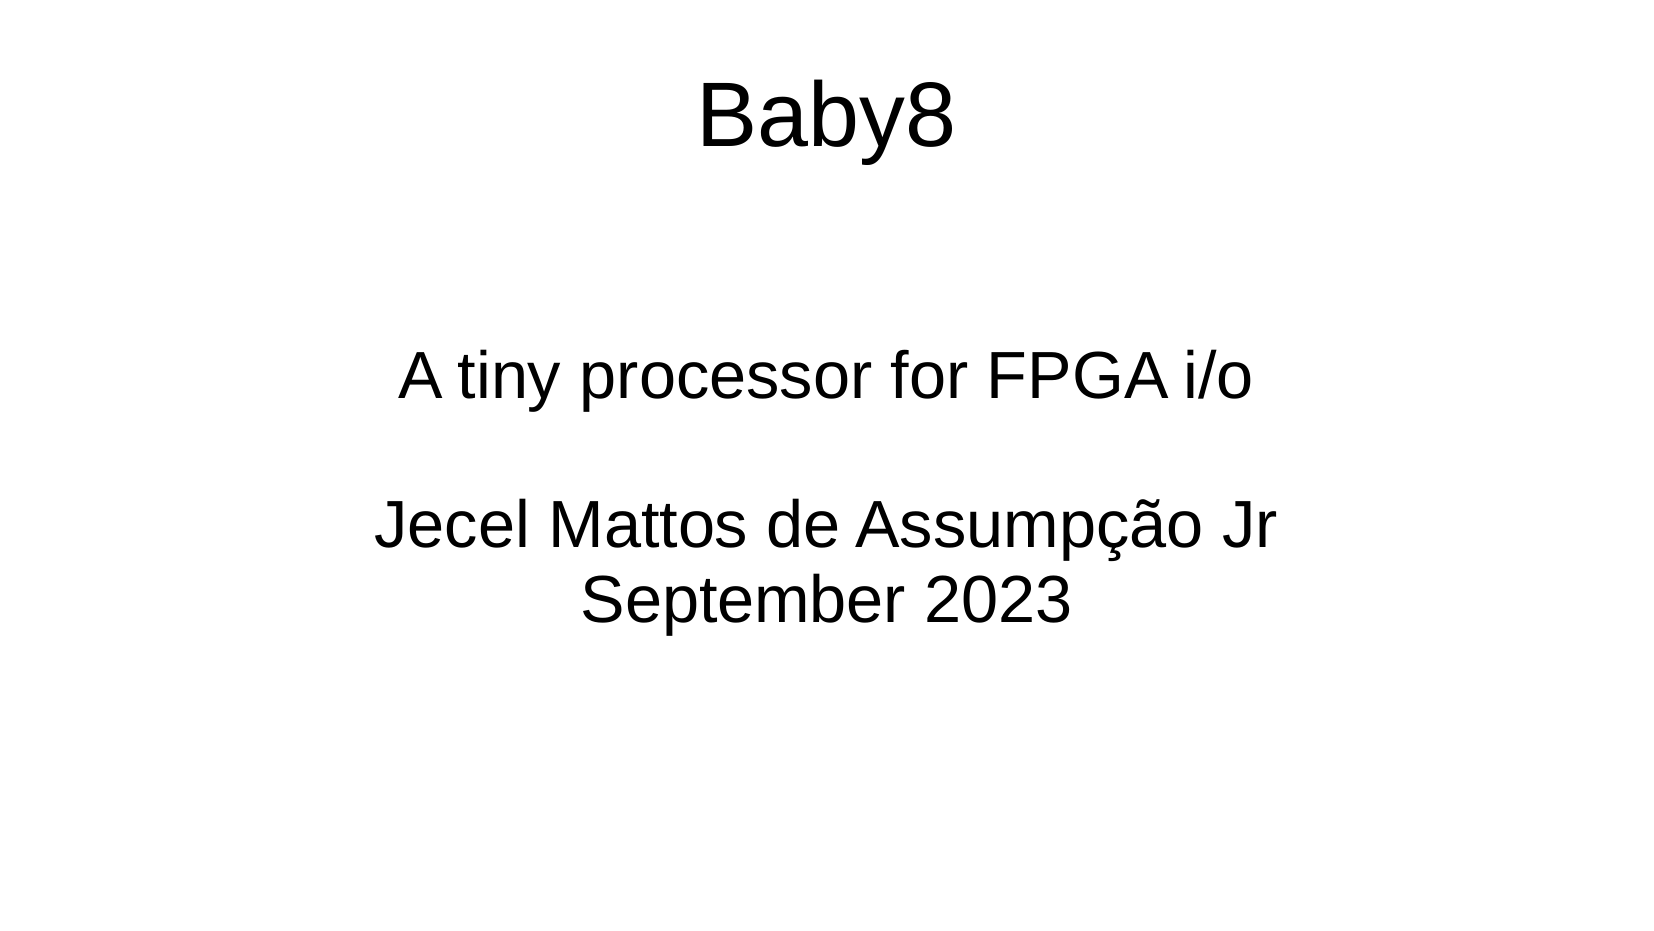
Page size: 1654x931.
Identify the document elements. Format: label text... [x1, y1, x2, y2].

title Baby8 [82, 37, 1571, 193]
subtitle A tiny processor for FPGA i/o Jecel Mattos de Assumpção Jr September 2023 [82, 217, 1571, 758]
